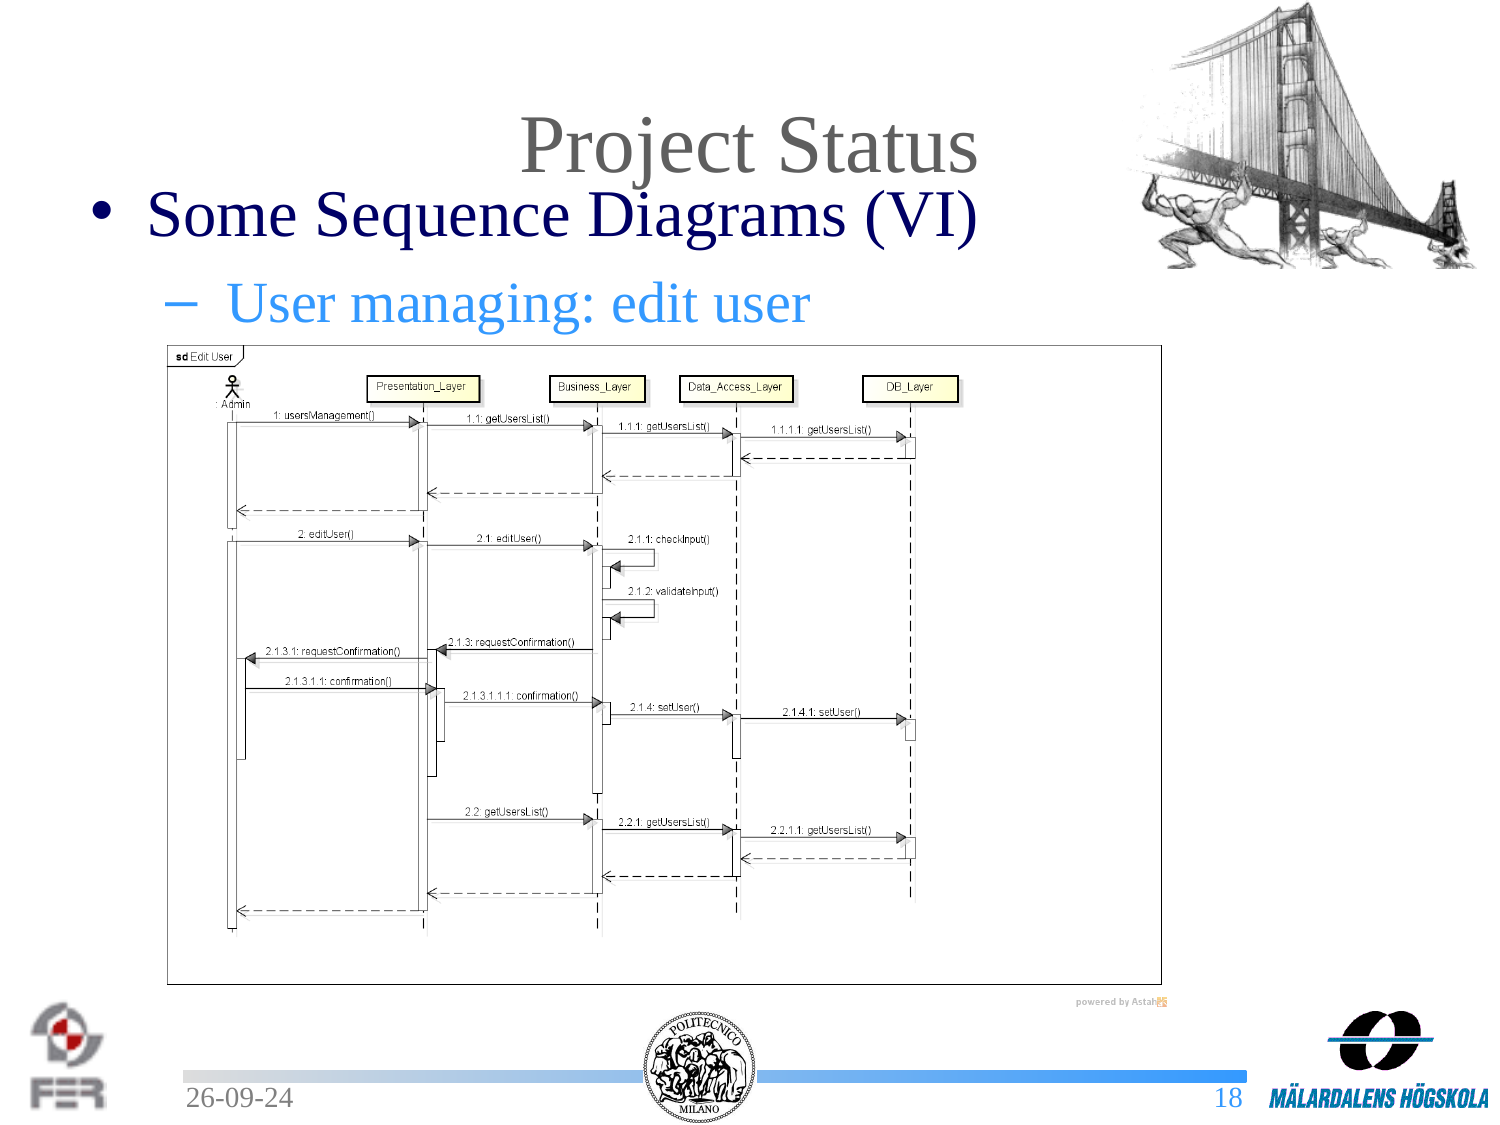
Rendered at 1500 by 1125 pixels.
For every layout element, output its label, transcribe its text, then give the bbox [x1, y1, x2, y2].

title Project Status [75, 45, 1122, 162]
picture [1269, 1011, 1488, 1108]
list Some Sequence Diagrams (VI) User managing: edit user [75, 162, 1426, 905]
picture [29, 987, 107, 1125]
picture [1368, 1093, 1374, 1104]
picture [1122, 0, 1477, 269]
text_box 13-11-06 [171, 1070, 396, 1114]
picture [158, 336, 1170, 1010]
picture [643, 1011, 757, 1123]
picture [1454, 1091, 1459, 1108]
picture [1435, 1096, 1441, 1104]
text_box <numero> [1186, 1070, 1258, 1114]
